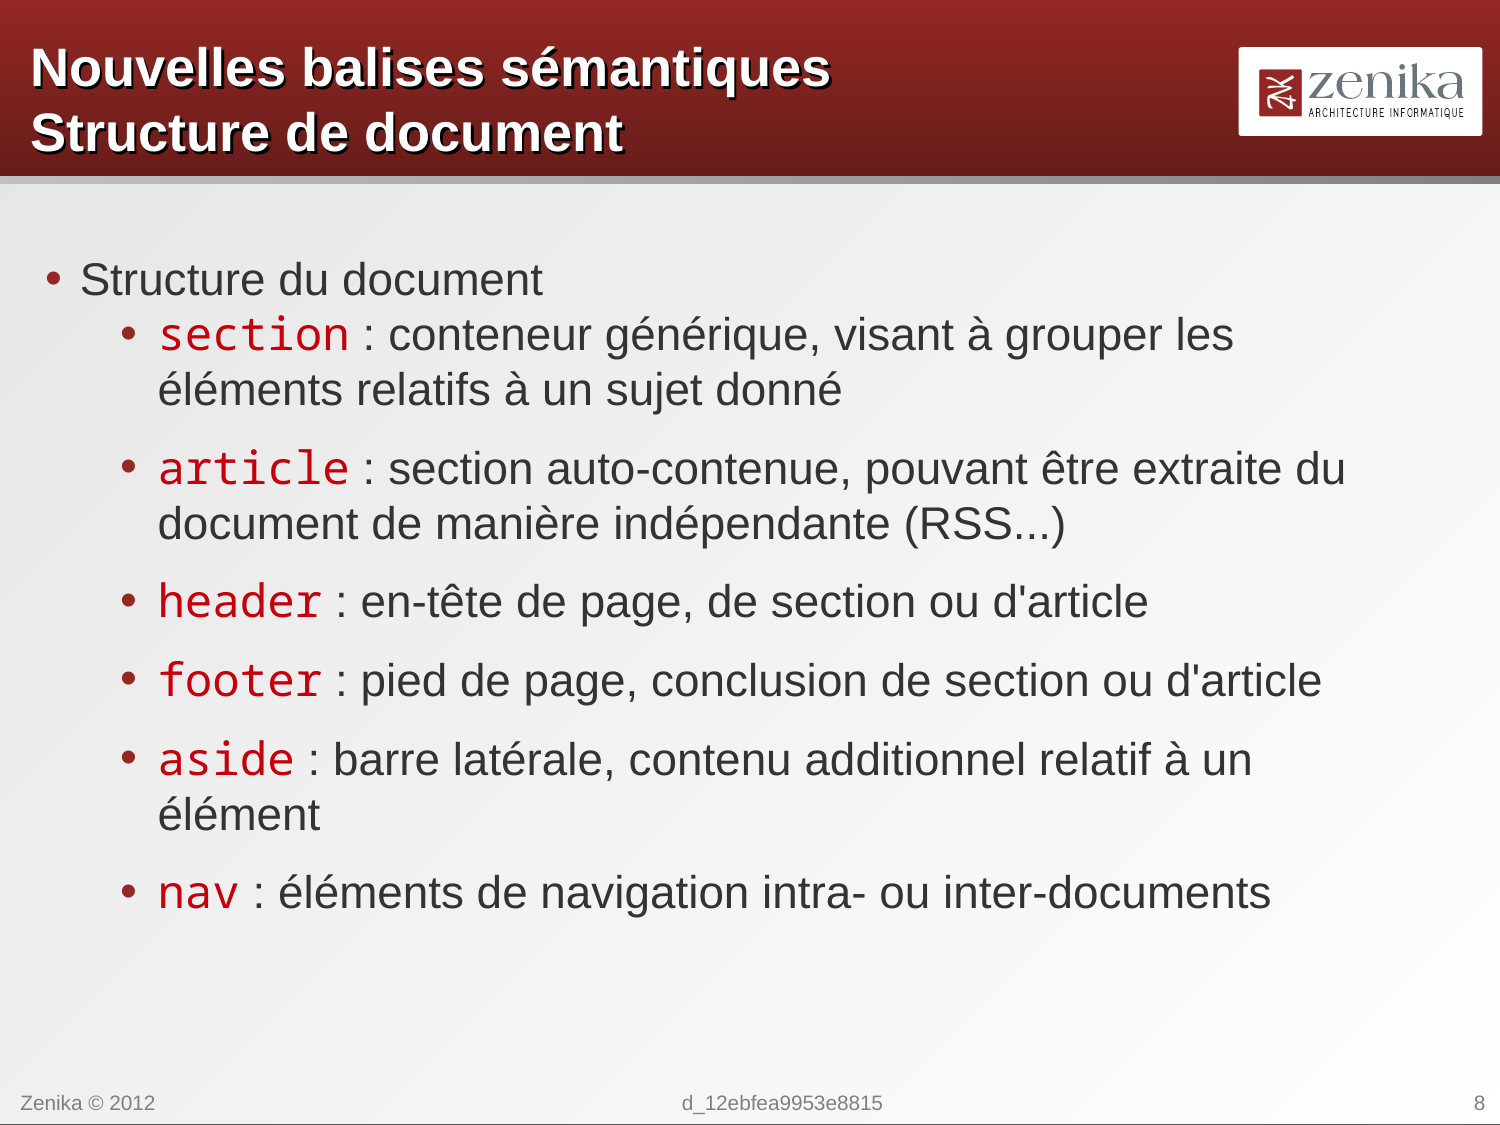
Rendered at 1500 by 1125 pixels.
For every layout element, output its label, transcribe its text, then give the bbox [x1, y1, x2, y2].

title Nouvelles balises sémantiques Structure de document [30, 15, 1155, 180]
picture [1257, 58, 1464, 125]
list Structure du document section : conteneur générique, visant à grouper les éléments relatifs à un sujet donné article : section auto-contenue, pouvant être extraite du document de manière indépendante (RSS...) header : en-tête de page, de section ou d'article footer : pied de page, conclusion de section ou d'article aside : barre latérale, contenu additionnel relatif à un élément nav : éléments de navigation intra- ou inter-documents [45, 249, 1385, 1062]
